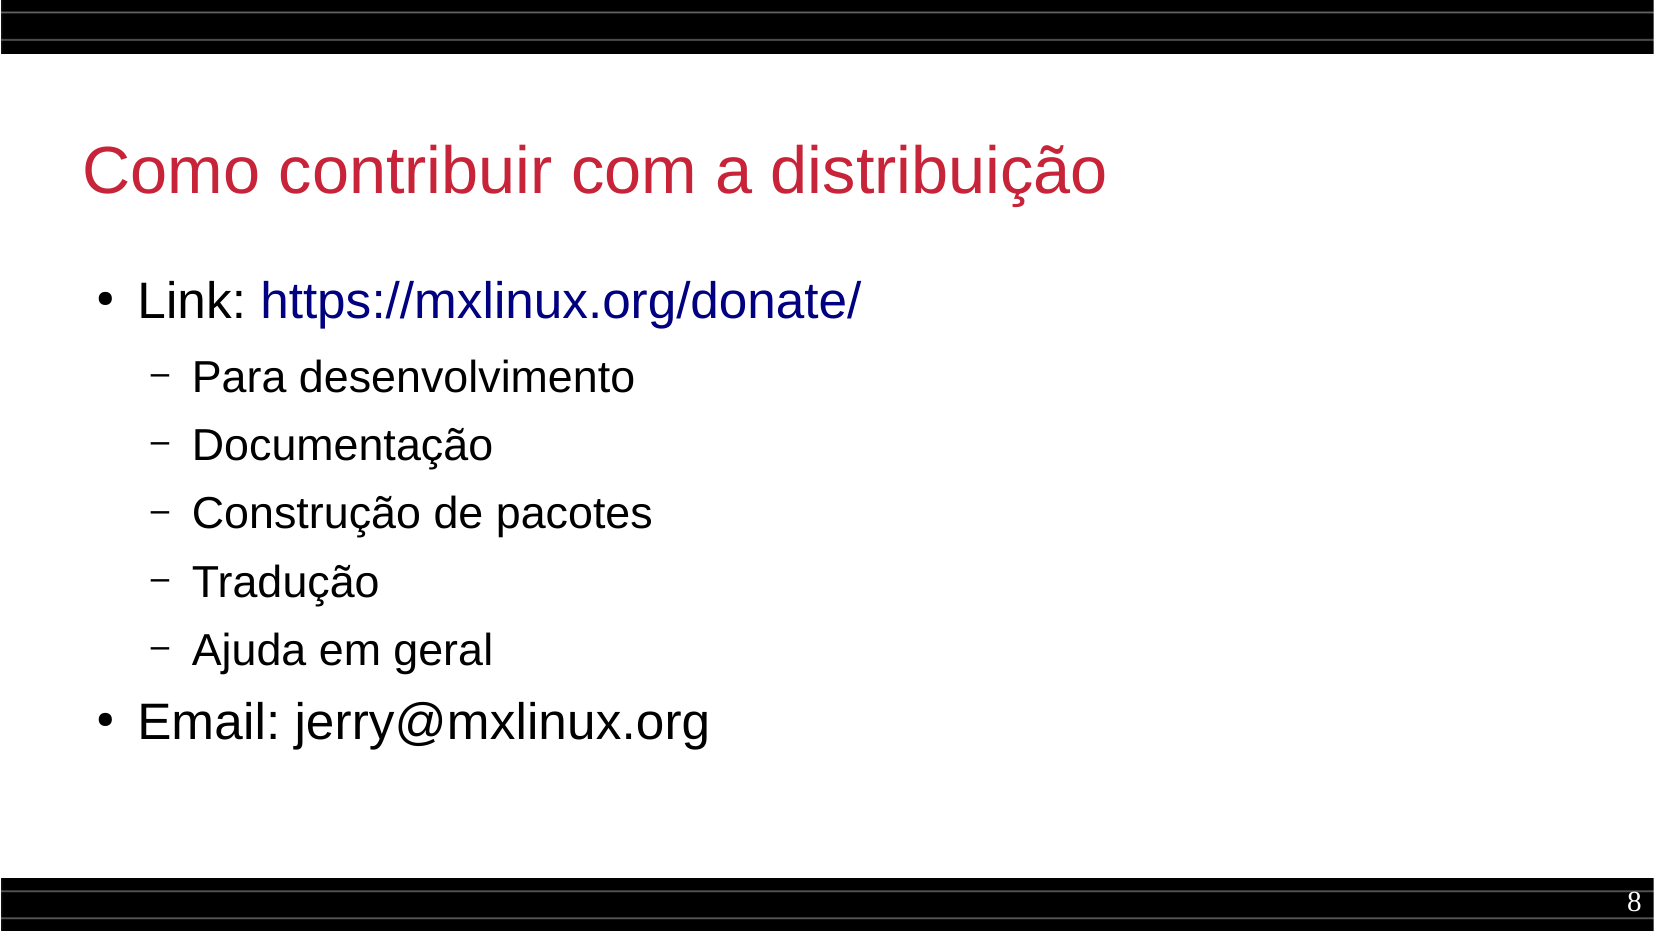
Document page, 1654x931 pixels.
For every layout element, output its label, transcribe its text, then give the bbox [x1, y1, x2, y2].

list Link: https://mxlinux.org/donate/ Para desenvolvimento Documentação Construção de pacotes Tradução Ajuda em geral Email: jerry@mxlinux.org [82, 271, 1571, 758]
picture [1, 0, 1654, 54]
title Como contribuir com a distribuição [82, 92, 1571, 249]
picture [1, 878, 1654, 931]
